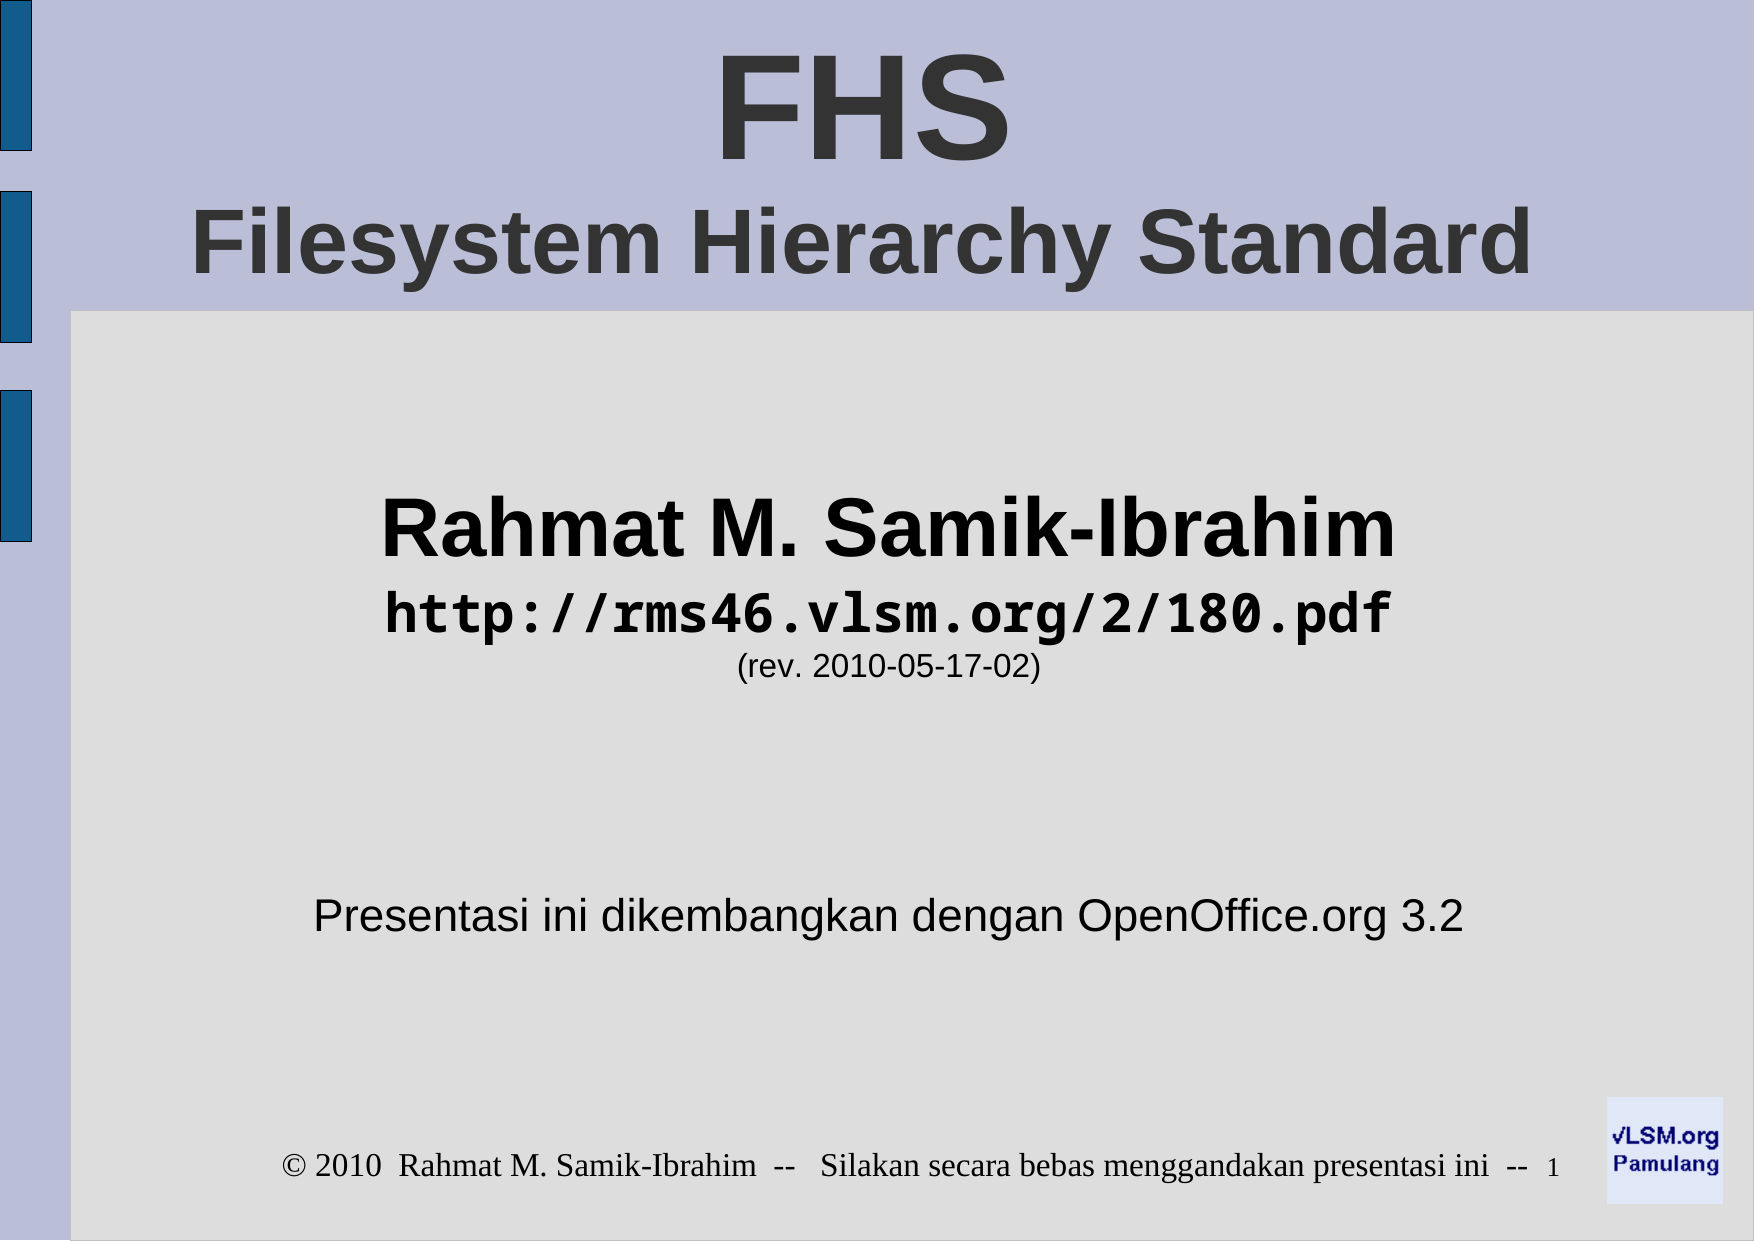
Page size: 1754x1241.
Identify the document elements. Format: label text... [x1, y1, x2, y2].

picture [1607, 1097, 1723, 1204]
title FHS Filesystem Hierarchy Standard [164, 23, 1563, 294]
subtitle Rahmat M. Samik-Ibrahim http://rms46.vlsm.org/2/180.pdf (rev. 2010-05-17-02) Presentasi ini dikembangkan dengan OpenOffice.org 3.2 [141, 461, 1602, 961]
